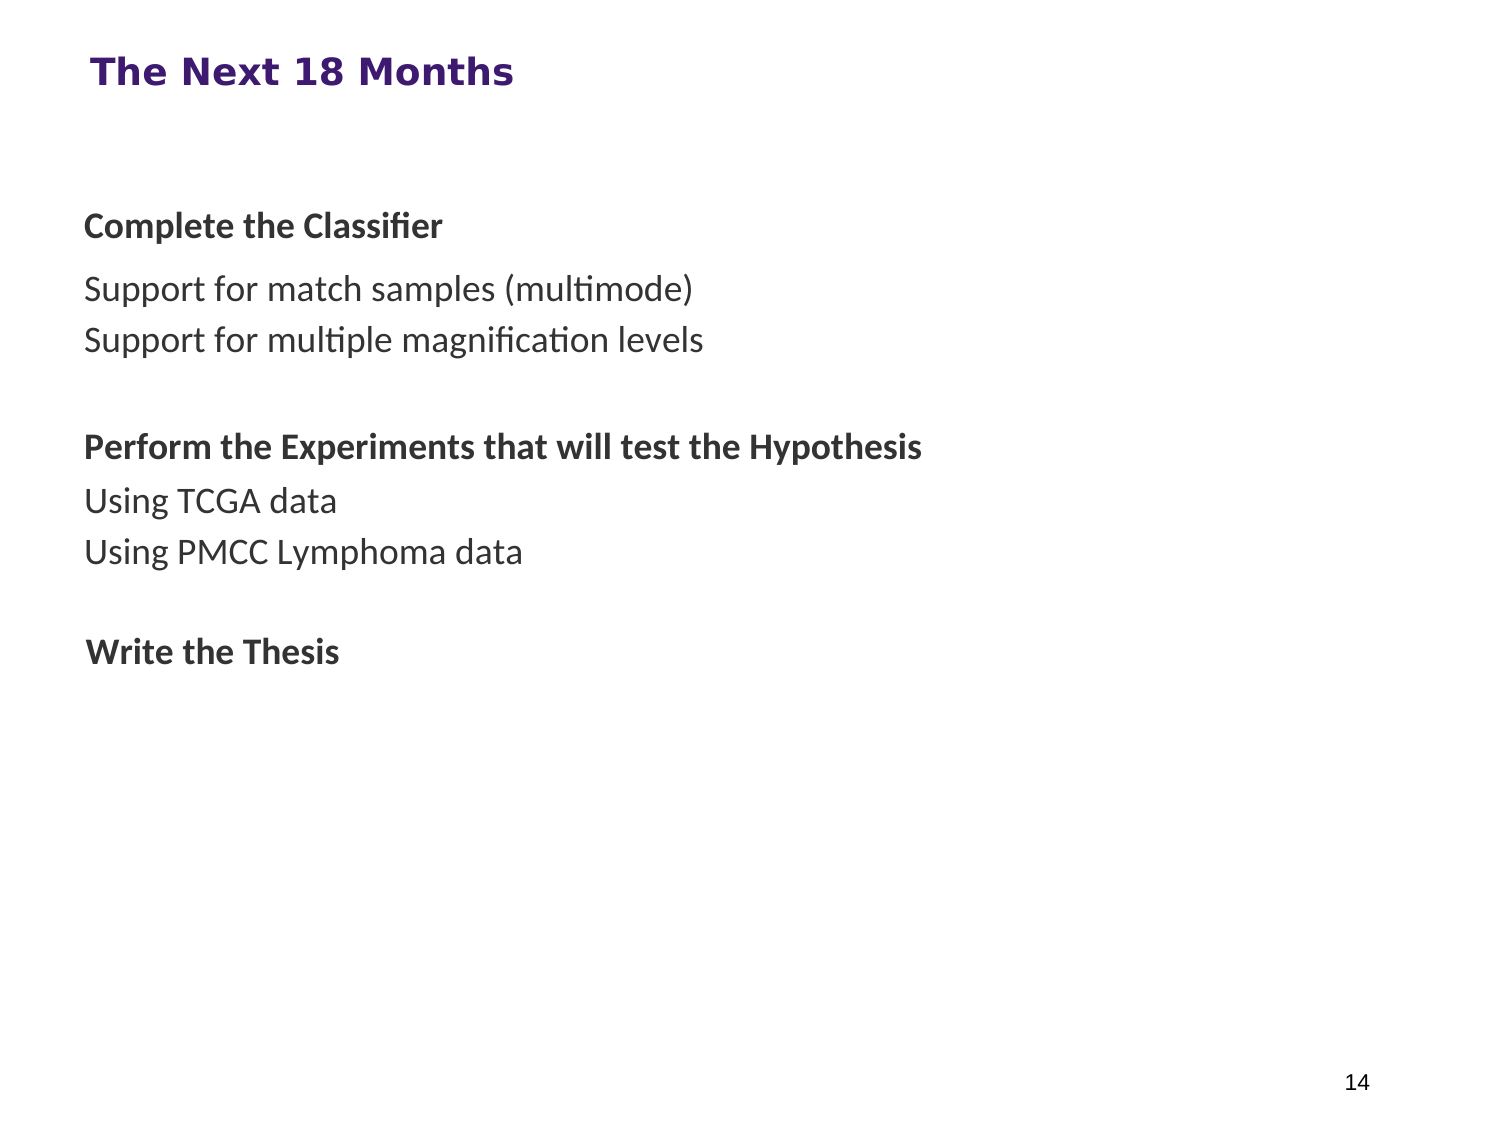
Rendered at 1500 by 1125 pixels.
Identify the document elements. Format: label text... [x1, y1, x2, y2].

text_box The Next 18 Months [75, 45, 1245, 102]
text_box Complete the Classifier Support for match samples (multimode) Support for multiple magnification levels Perform the Experiments that will test the Hypothesis Using TCGA data Using PMCC Lymphoma data Write the Thesis [84, 194, 1374, 1097]
